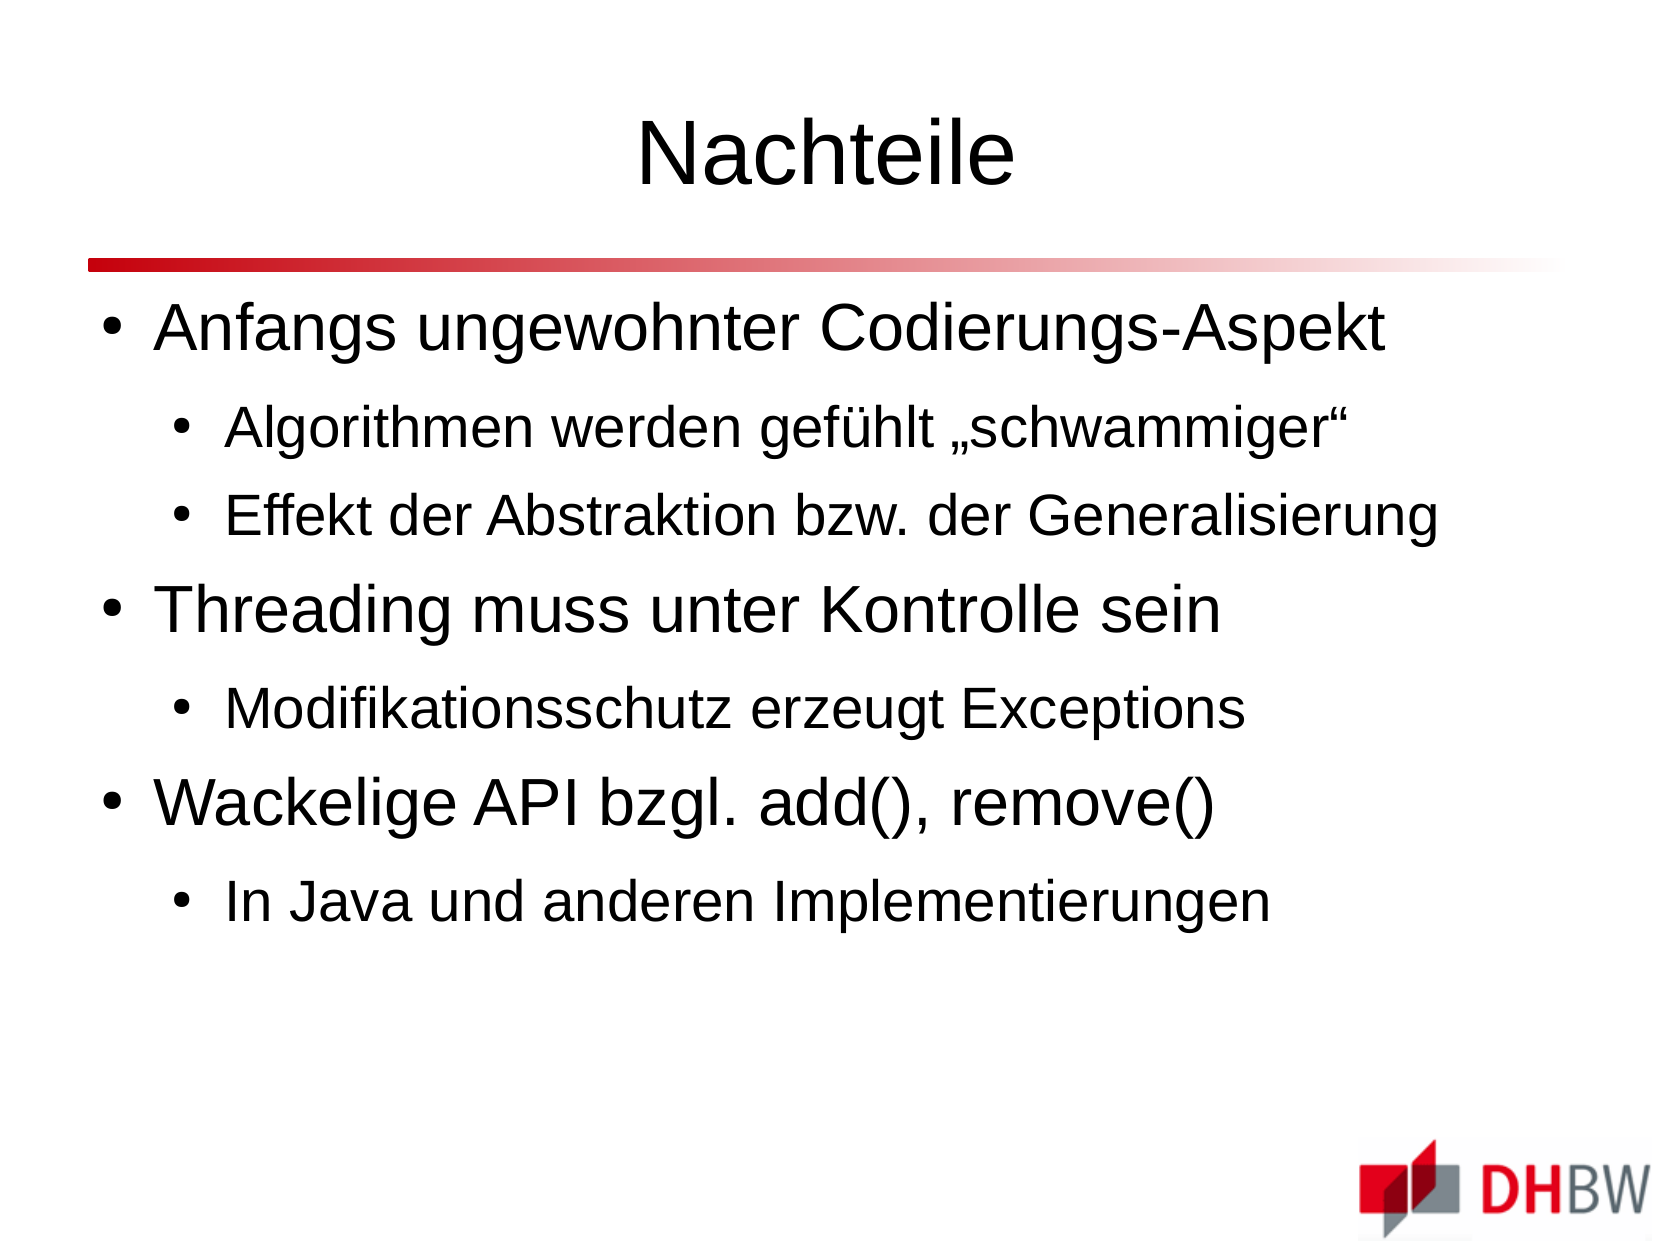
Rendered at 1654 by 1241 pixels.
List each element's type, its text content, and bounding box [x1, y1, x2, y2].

title Nachteile [82, 56, 1571, 250]
list Anfangs ungewohnter Codierungs-Aspekt Algorithmen werden gefühlt „schwammiger“ Effekt der Abstraktion bzw. der Generalisierung Threading muss unter Kontrolle sein Modifikationsschutz erzeugt Exceptions Wackelige API bzgl. add(), remove() In Java und anderen Implementierungen [82, 290, 1571, 1094]
picture [1358, 1137, 1652, 1241]
